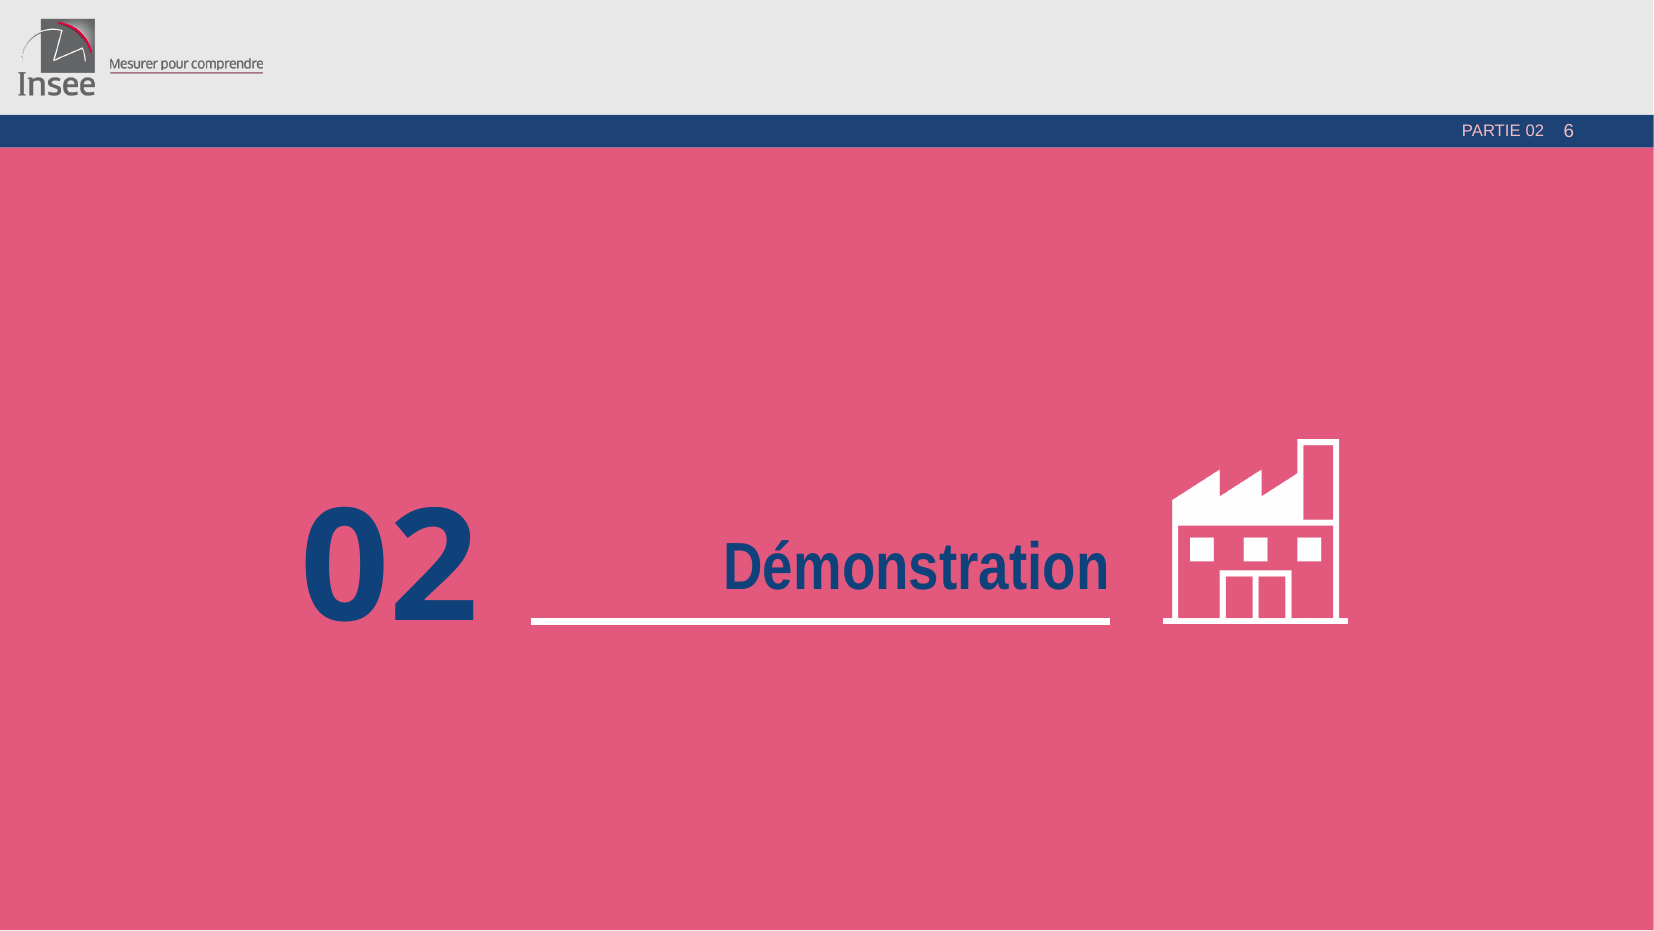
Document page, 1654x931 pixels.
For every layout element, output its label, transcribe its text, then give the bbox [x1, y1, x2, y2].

text_box PARTIE 02 [1311, 114, 1560, 148]
text_box 02 [253, 422, 526, 697]
picture [14, 0, 263, 99]
title Démonstration [526, 446, 1111, 605]
picture [1163, 439, 1348, 624]
